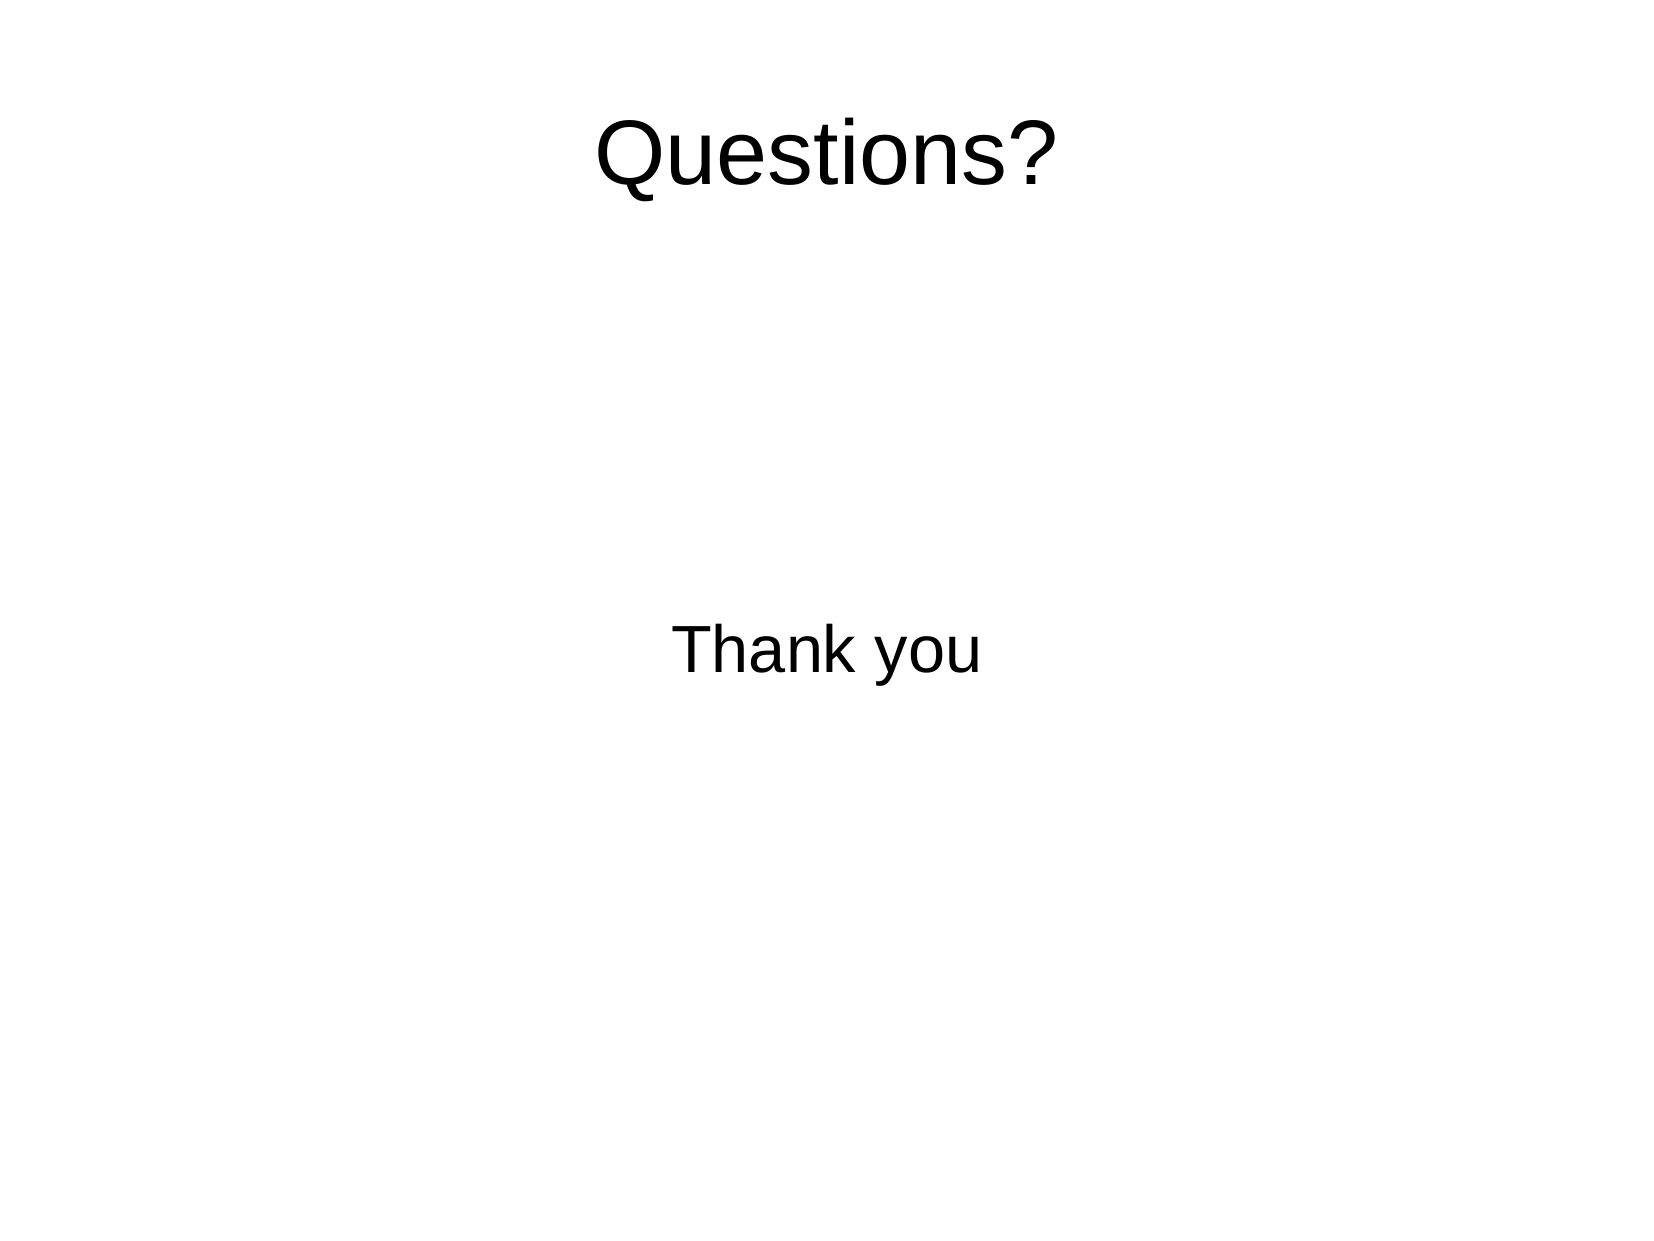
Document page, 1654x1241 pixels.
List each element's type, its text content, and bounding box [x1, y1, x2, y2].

title Questions? [82, 49, 1571, 257]
list Thank you [82, 290, 1501, 1010]
